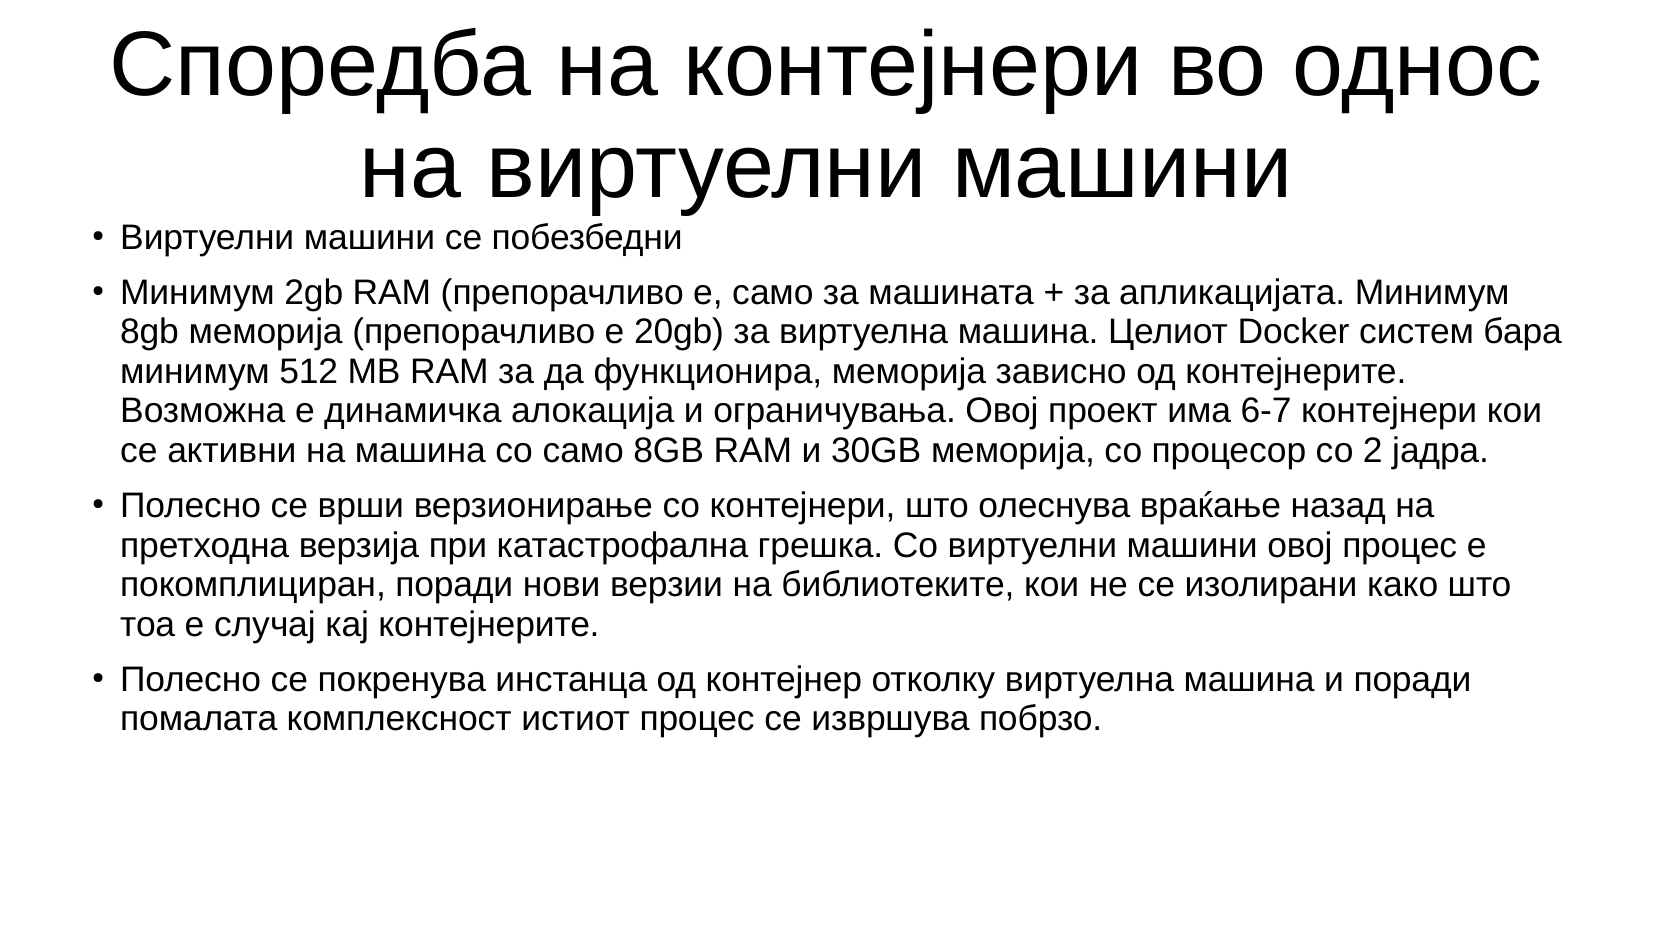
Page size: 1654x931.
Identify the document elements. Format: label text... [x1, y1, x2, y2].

list Виртуелни машини се побезбедни Mинимум 2gb RAM (препорачливо е, само за машината + за апликацијата. Минимум 8gb меморија (препорачливо е 20gb) за виртуелна машина. Целиот Docker систем бара минимум 512 МB RAM за да функционира, меморија зависно од контејнерите. Возможна е динамичка алокација и ограничувања. Овој проект има 6-7 контејнери кои се активни на машина со само 8GB RAM и 30GB меморија, со процесор со 2 јадра. Полесно се врши верзионирање со контејнери, што олеснува враќање назад на претходна верзија при катастрофална грешка. Со виртуелни машини овој процес е покомплициран, поради нови верзии на библиотеките, кои не се изолирани како што тоа е случај кај контејнерите. Полесно се покренува инстанца од контејнер отколку виртуелна машина и поради помалата комплексност истиот процес се извршува побрзо. [82, 217, 1571, 757]
title Споредба на контејнери во однос на виртуелни машини [82, 12, 1571, 217]
